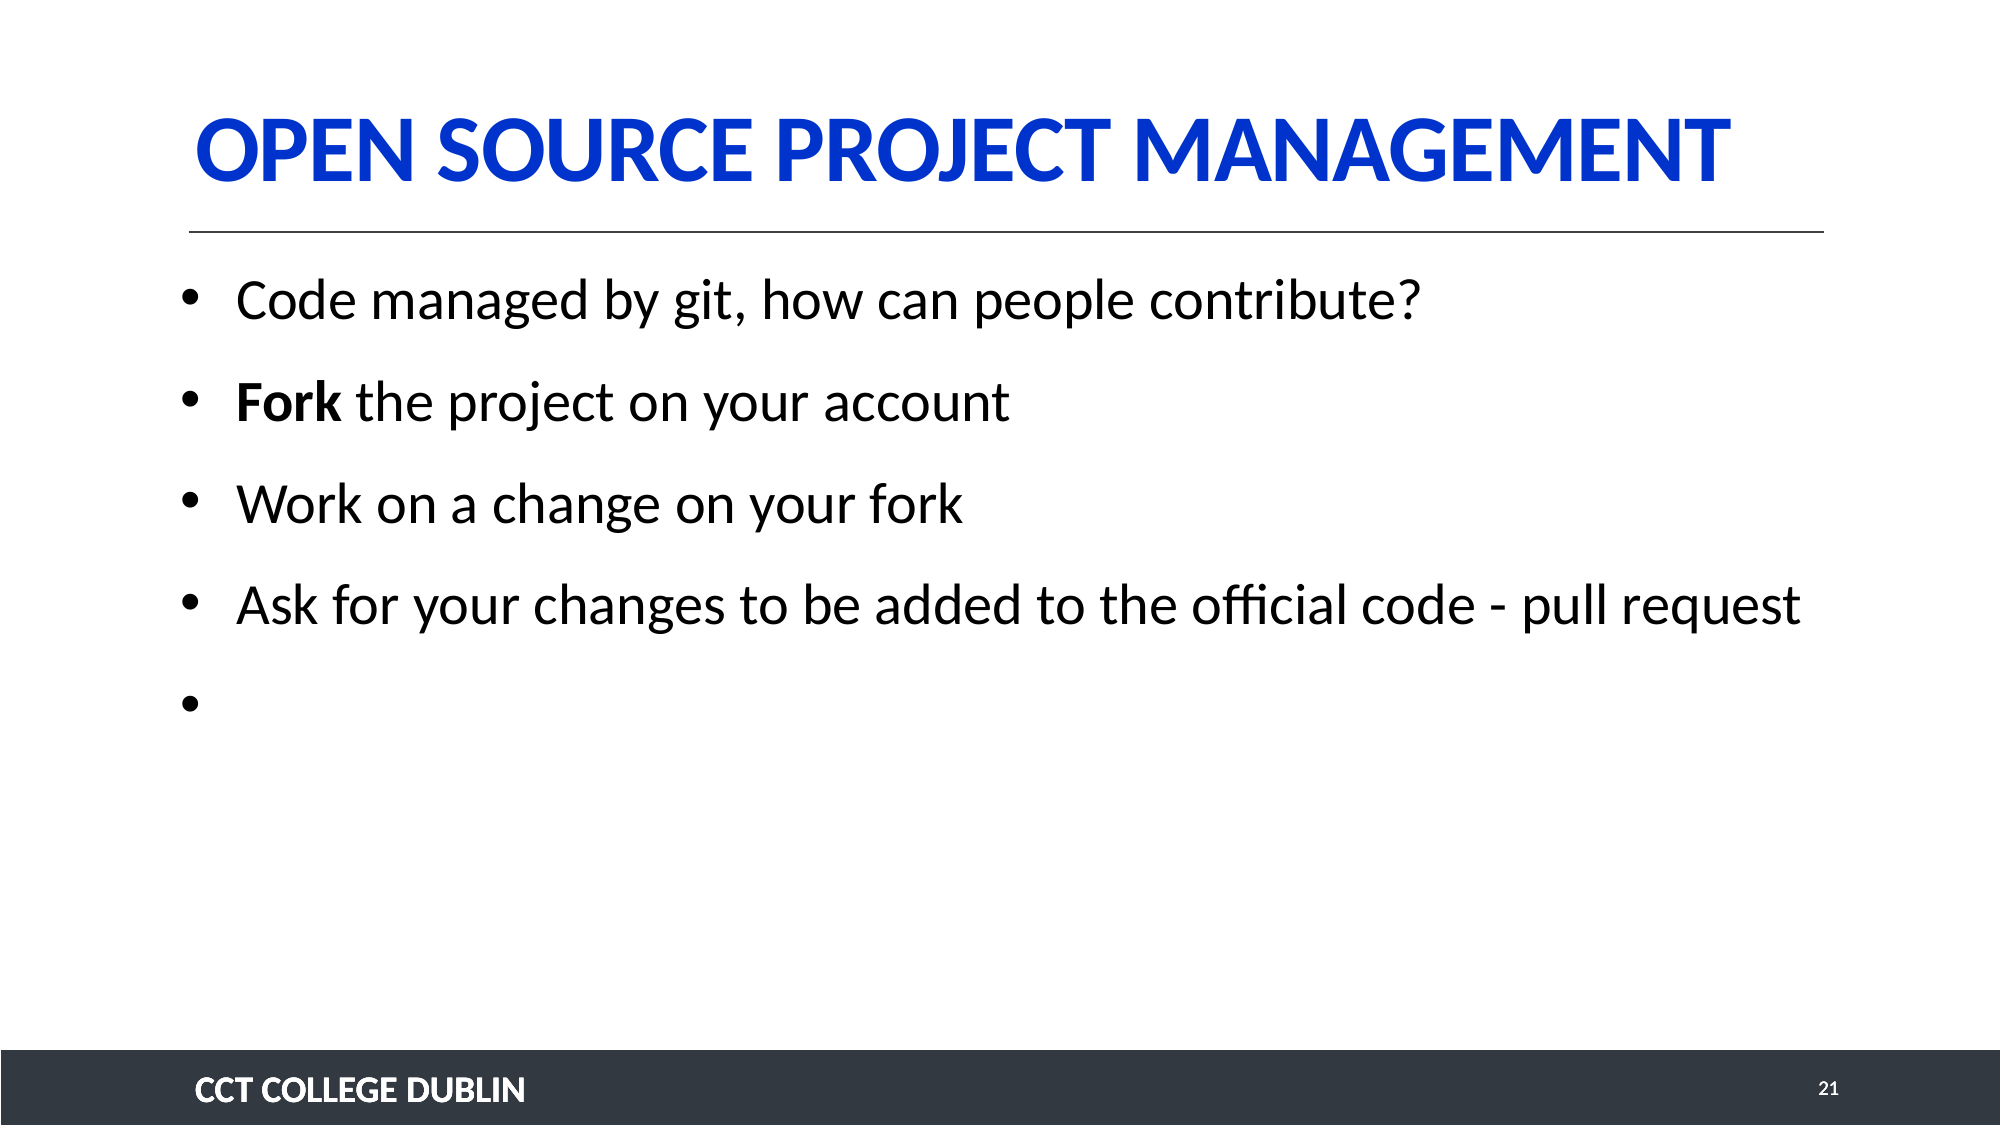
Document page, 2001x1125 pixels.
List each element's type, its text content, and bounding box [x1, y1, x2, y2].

text_box CCT COLLEGE DUBLIN [180, 1057, 1299, 1118]
list Code managed by git, how can people contribute? Fork the project on your account Work on a change on your fork Ask for your changes to be added to the official code - pull request [180, 246, 1831, 858]
title OPEN SOURCE PROJECT MANAGEMENT [180, 7, 1831, 211]
text_box [1803, 1057, 1932, 1118]
